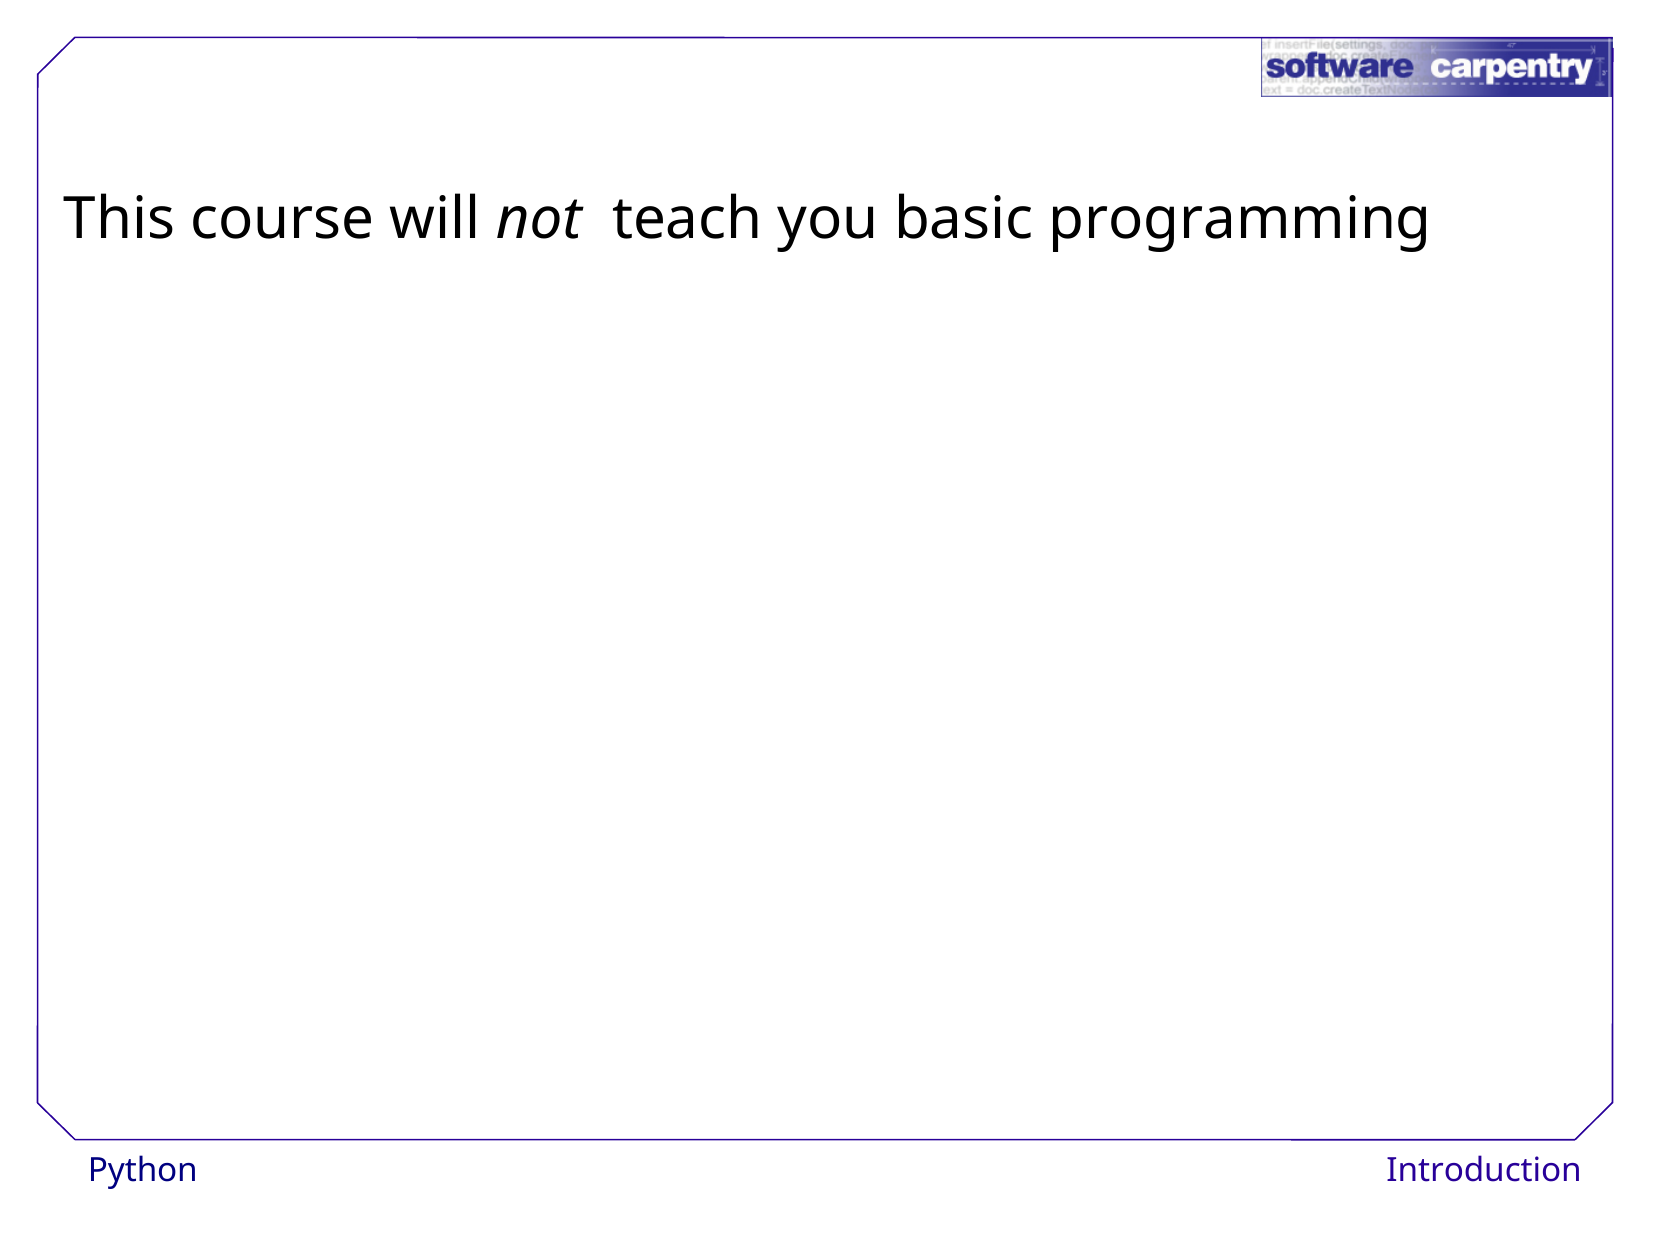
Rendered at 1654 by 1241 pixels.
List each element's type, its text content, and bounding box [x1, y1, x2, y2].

text_box This course will not teach you basic programming [49, 138, 1598, 259]
picture [1261, 39, 1613, 97]
